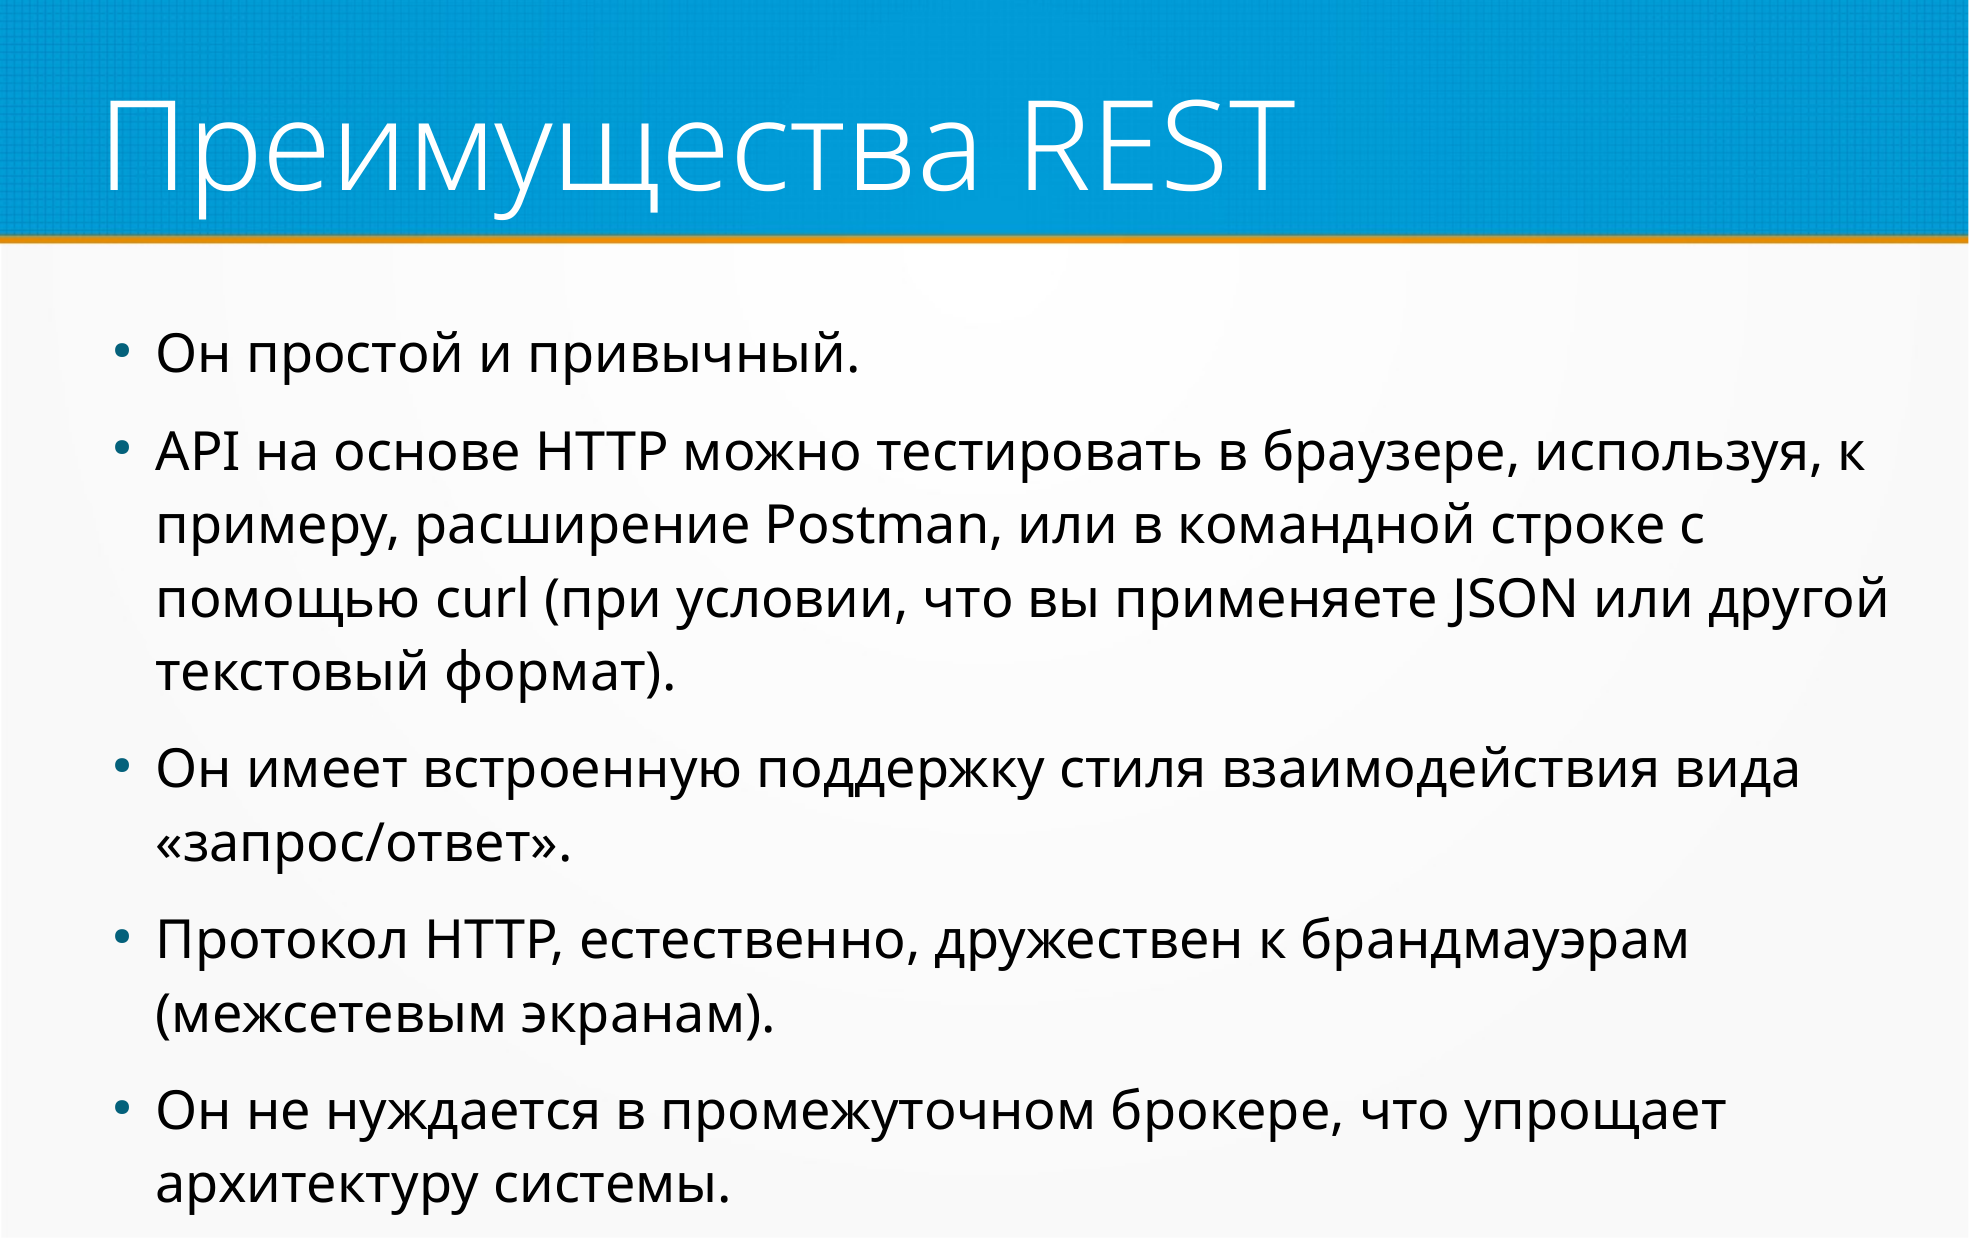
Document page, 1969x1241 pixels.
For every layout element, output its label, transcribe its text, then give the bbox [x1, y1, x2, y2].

list Он простой и привычный. API на основе HTTP можно тестировать в браузере, используя, к примеру, расширение Postman, или в командной строке с помощью curl (при условии, что вы применяете JSON или другой текстовый формат). Он имеет встроенную поддержку стиля взаимодействия вида «запрос/ответ». Протокол HTTP, естественно, дружествен к брандмауэрам (межсетевым экранам). Он не нуждается в промежуточном брокере, что упрощает архитектуру системы. [98, 315, 1938, 1229]
picture [0, 233, 1969, 1241]
title Преимущества REST [98, 19, 1870, 227]
